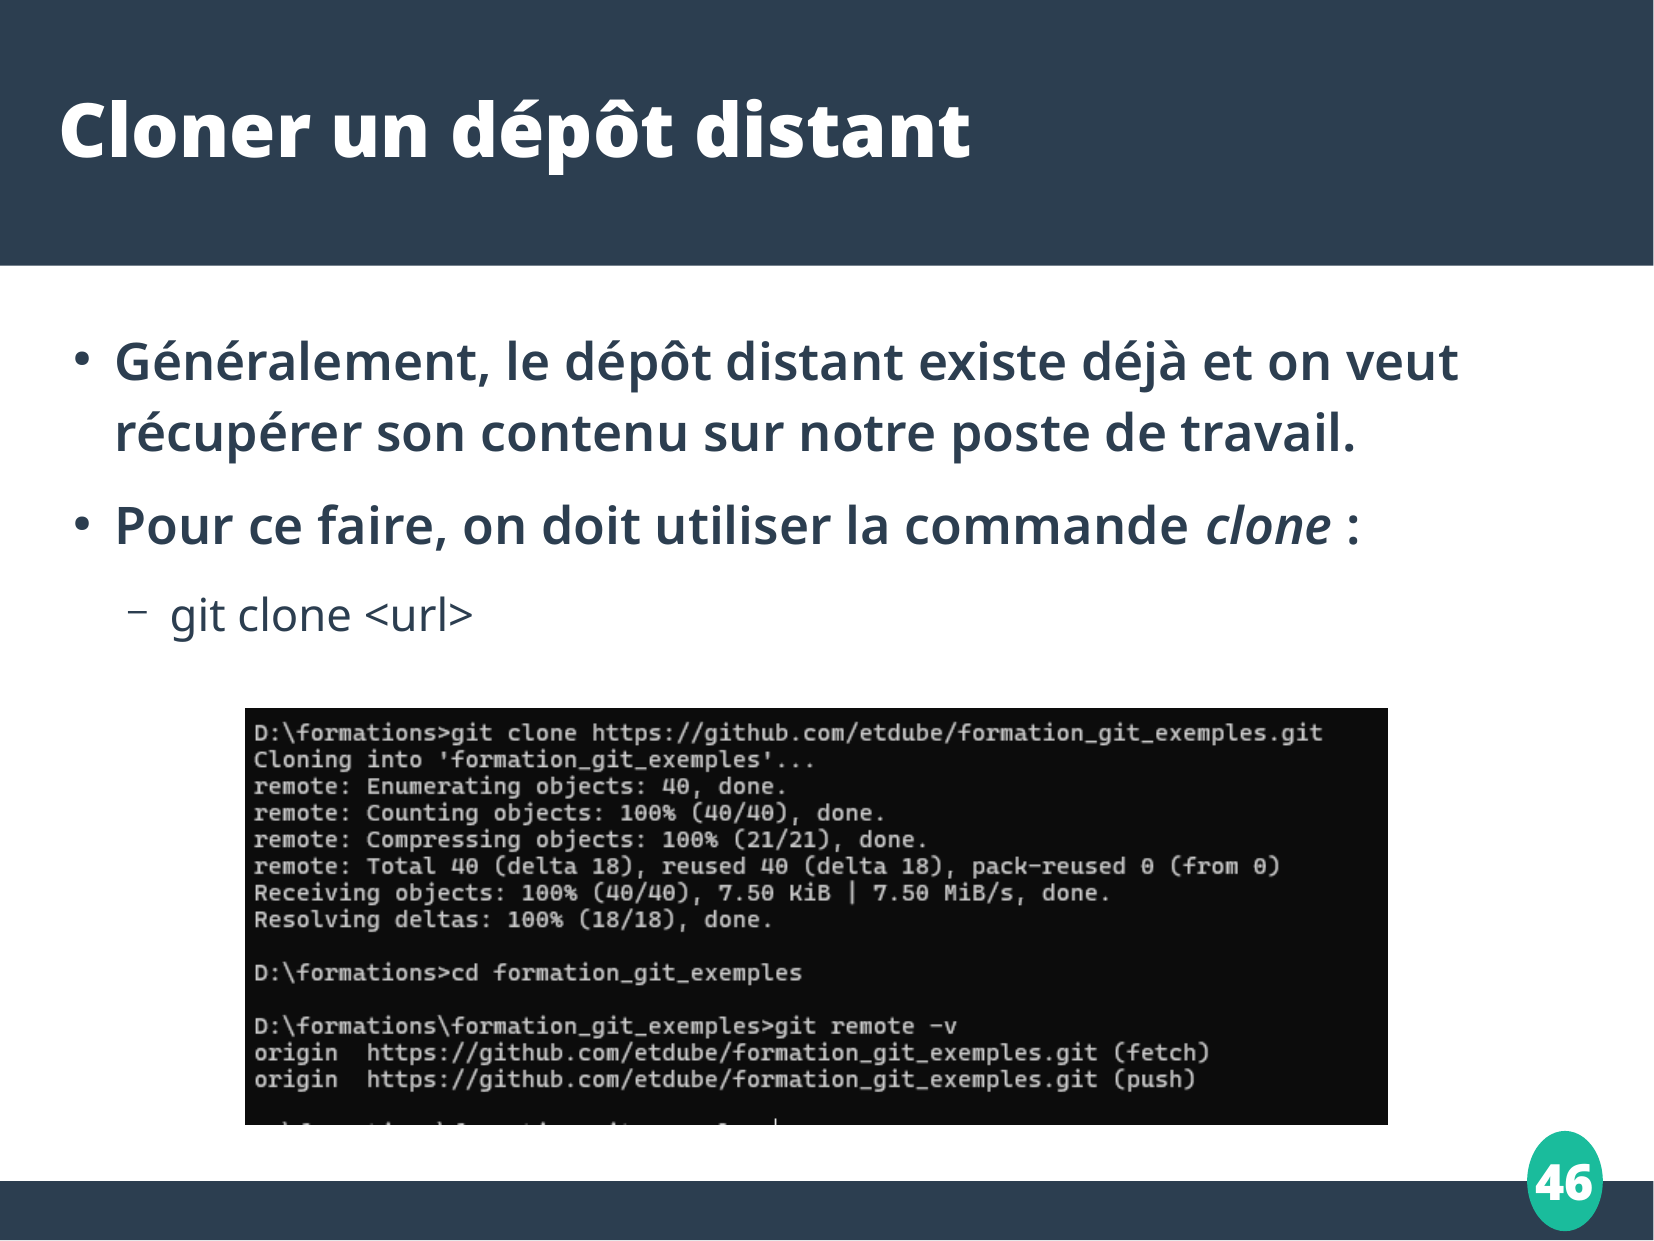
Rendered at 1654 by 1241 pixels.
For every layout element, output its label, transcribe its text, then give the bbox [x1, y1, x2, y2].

title Cloner un dépôt distant [59, 49, 1595, 207]
list Généralement, le dépôt distant existe déjà et on veut récupérer son contenu sur notre poste de travail. Pour ce faire, on doit utiliser la commande clone : git clone <url> [59, 324, 1595, 650]
picture [245, 708, 1388, 1125]
